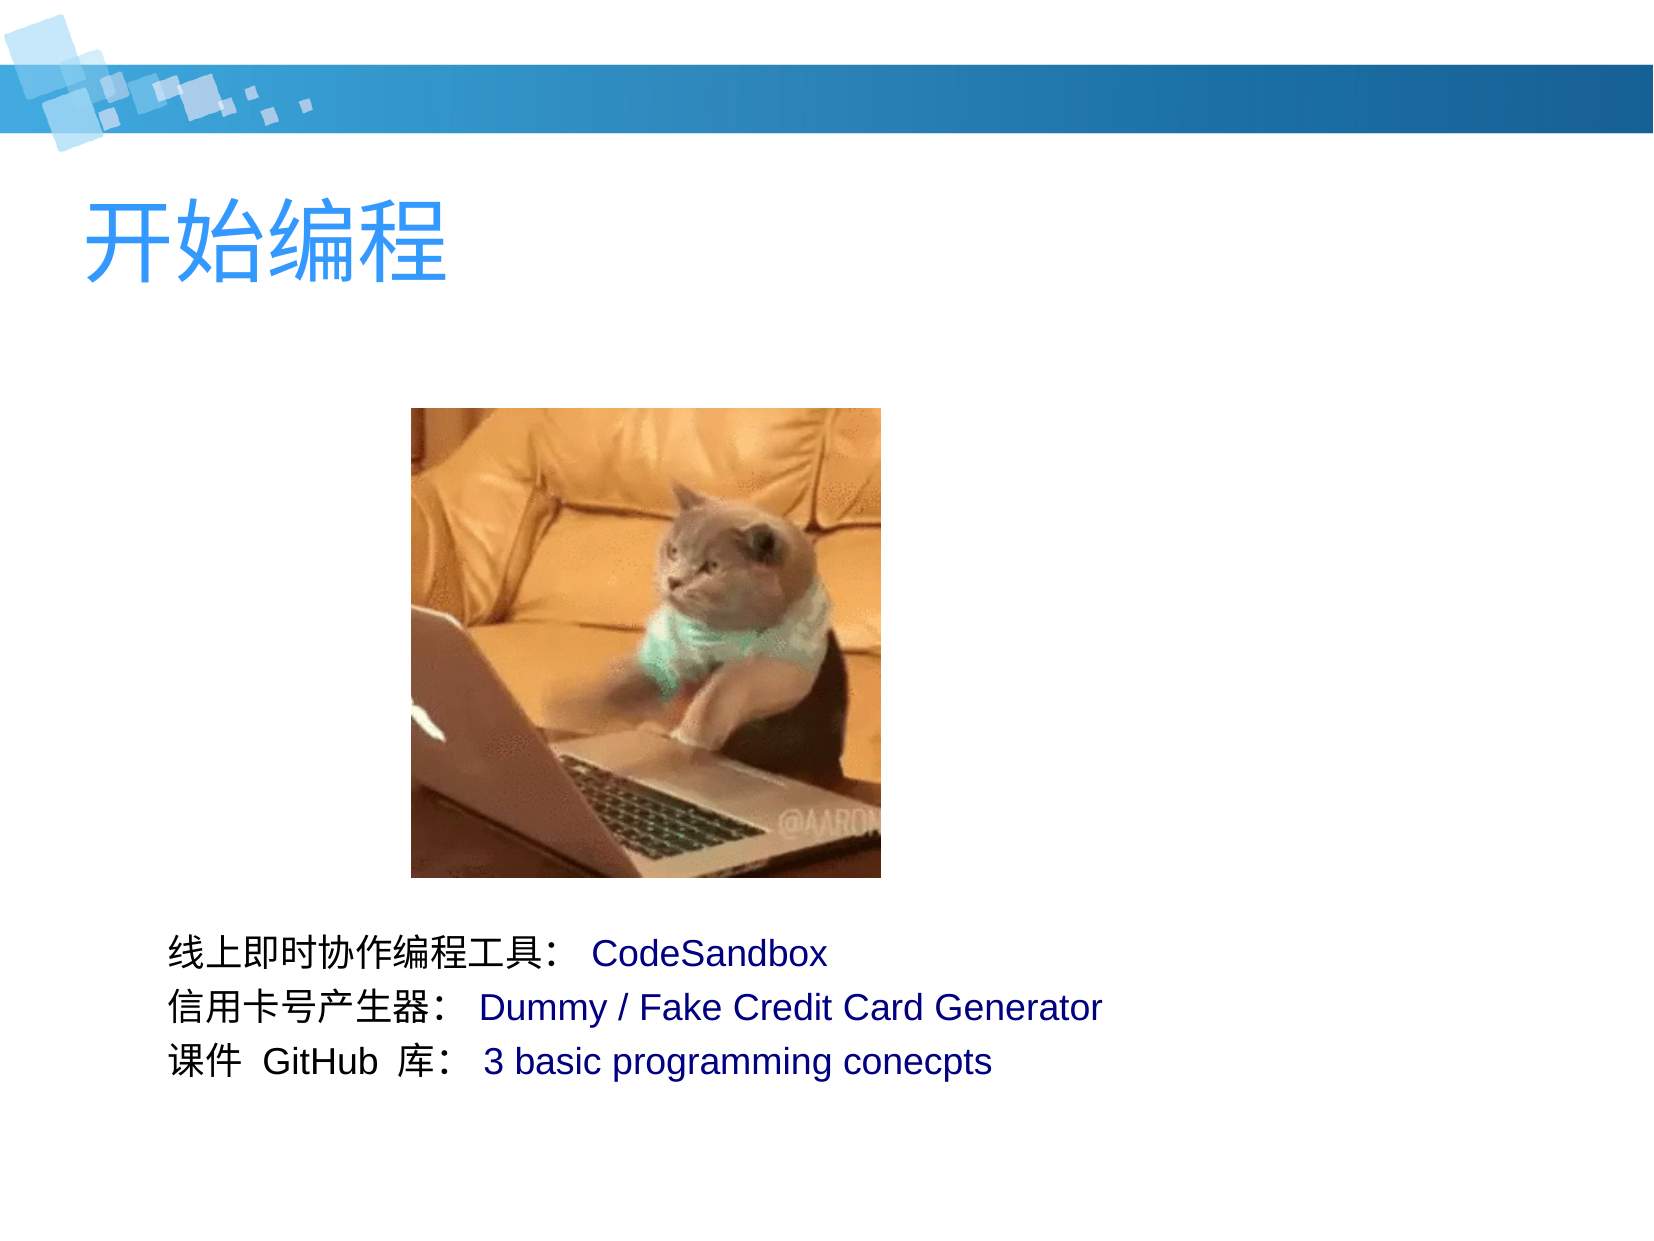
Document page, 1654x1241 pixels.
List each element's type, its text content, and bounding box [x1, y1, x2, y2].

text_box 线上即时协作编程工具：CodeSandbox 信用卡号产生器：Dummy / Fake Credit Card Generator 课件 GitHub 库：3 basic programming conecpts [153, 915, 1486, 1094]
picture [0, 0, 1653, 1238]
title 开始编程 [82, 132, 1571, 340]
